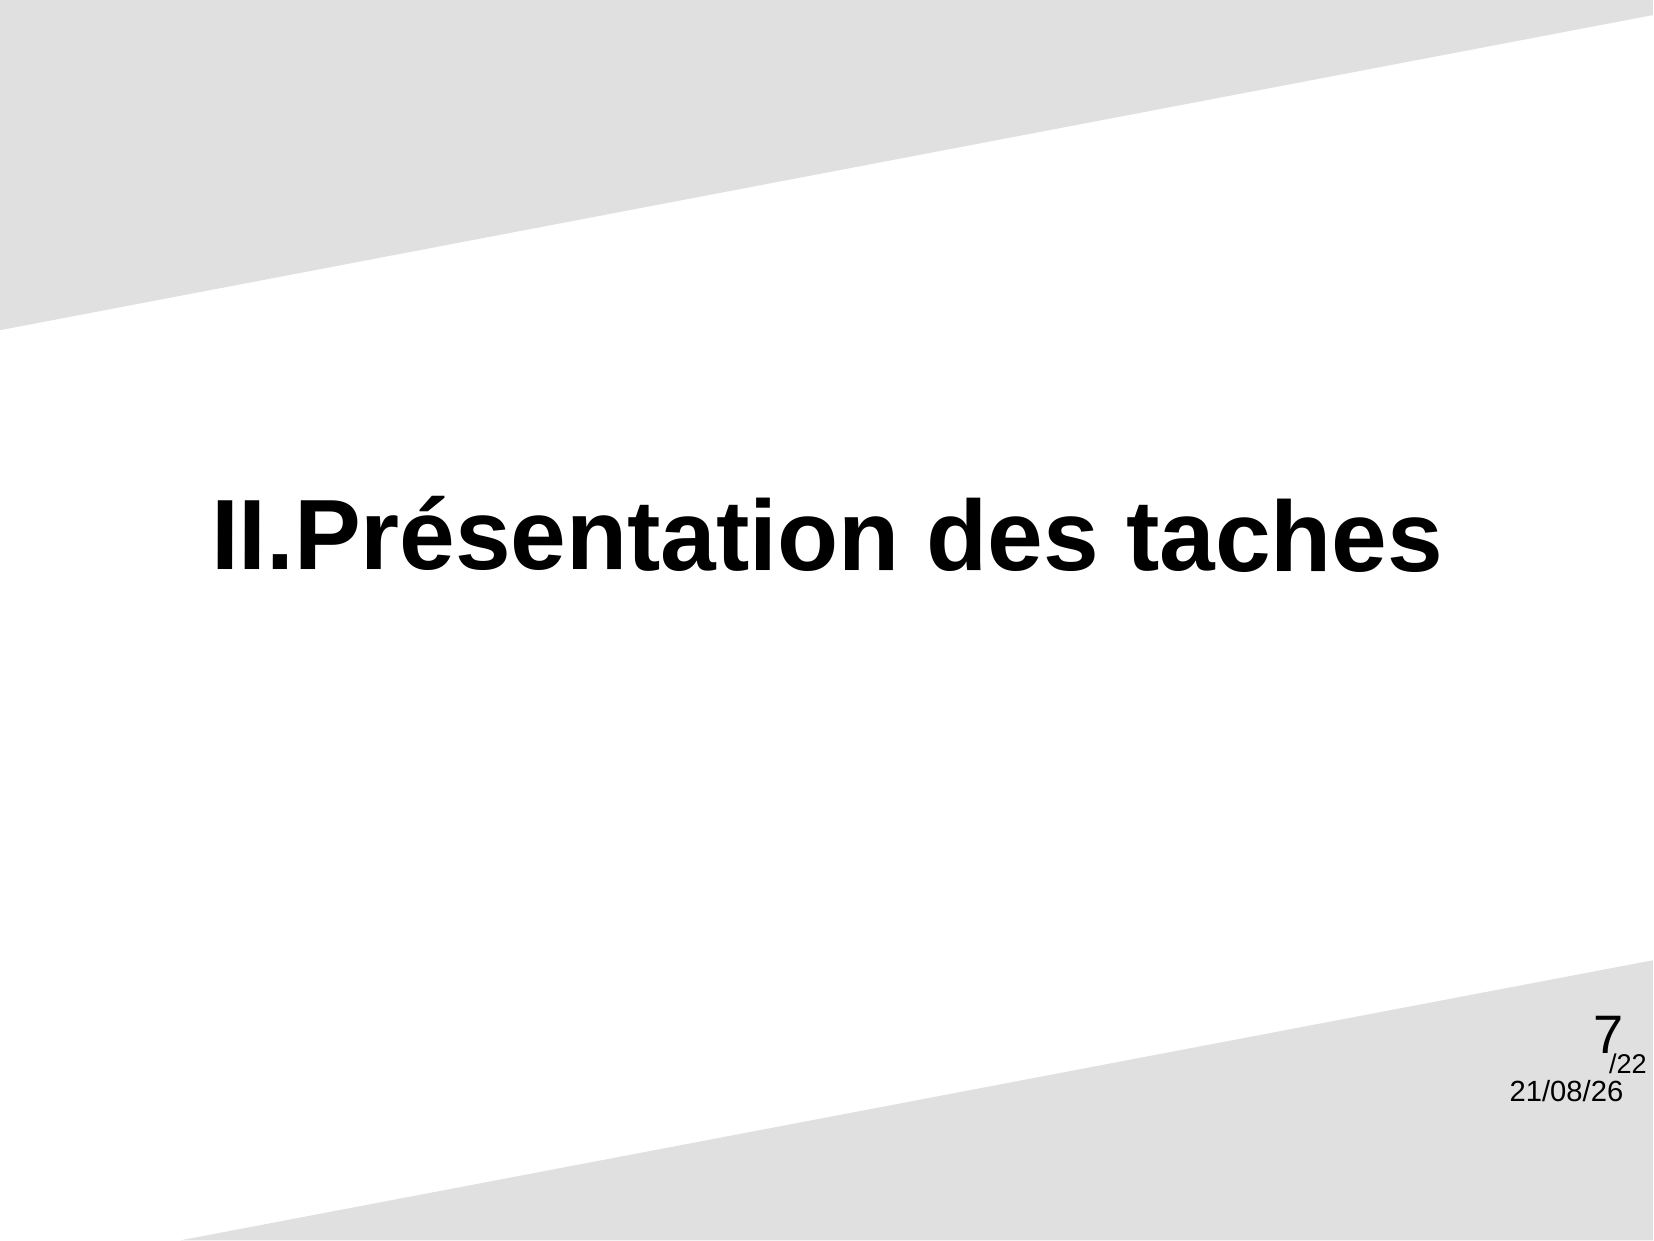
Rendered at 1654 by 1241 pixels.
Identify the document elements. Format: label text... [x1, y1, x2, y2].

title II.Présentation des taches [0, 430, 1653, 643]
text_box /22 [1594, 1041, 1653, 1087]
